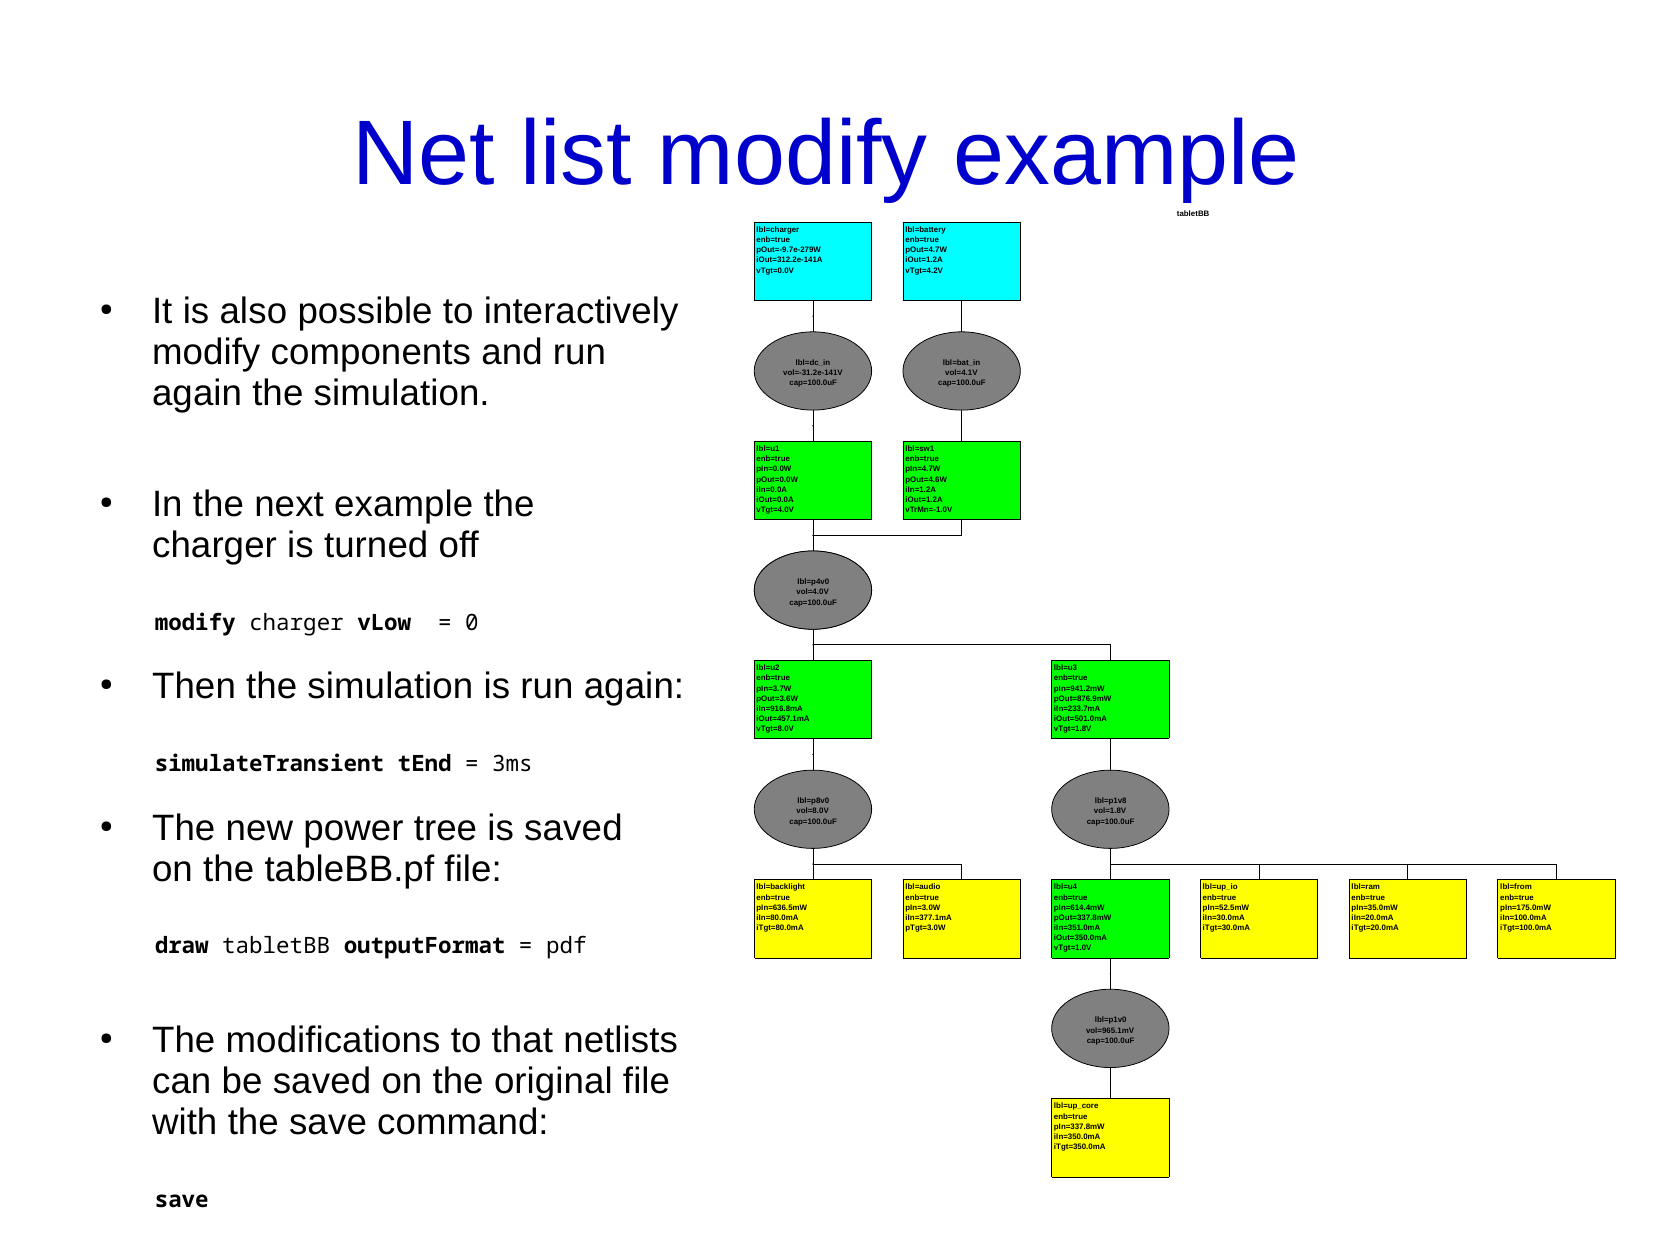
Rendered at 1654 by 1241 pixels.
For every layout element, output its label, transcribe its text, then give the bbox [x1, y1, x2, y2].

picture [738, 206, 1648, 1241]
list It is also possible to interactively modify components and run again the simulation. In the next example the charger is turned off modify charger vLow = 0 Then the simulation is run again: simulateTransient tEnd = 3ms The new power tree is saved on the tableBB.pf file: draw tabletBB outputFormat = pdf The modifications to that netlists can be saved on the original file with the save command: save [82, 290, 738, 1216]
title Net list modify example [82, 49, 1571, 257]
